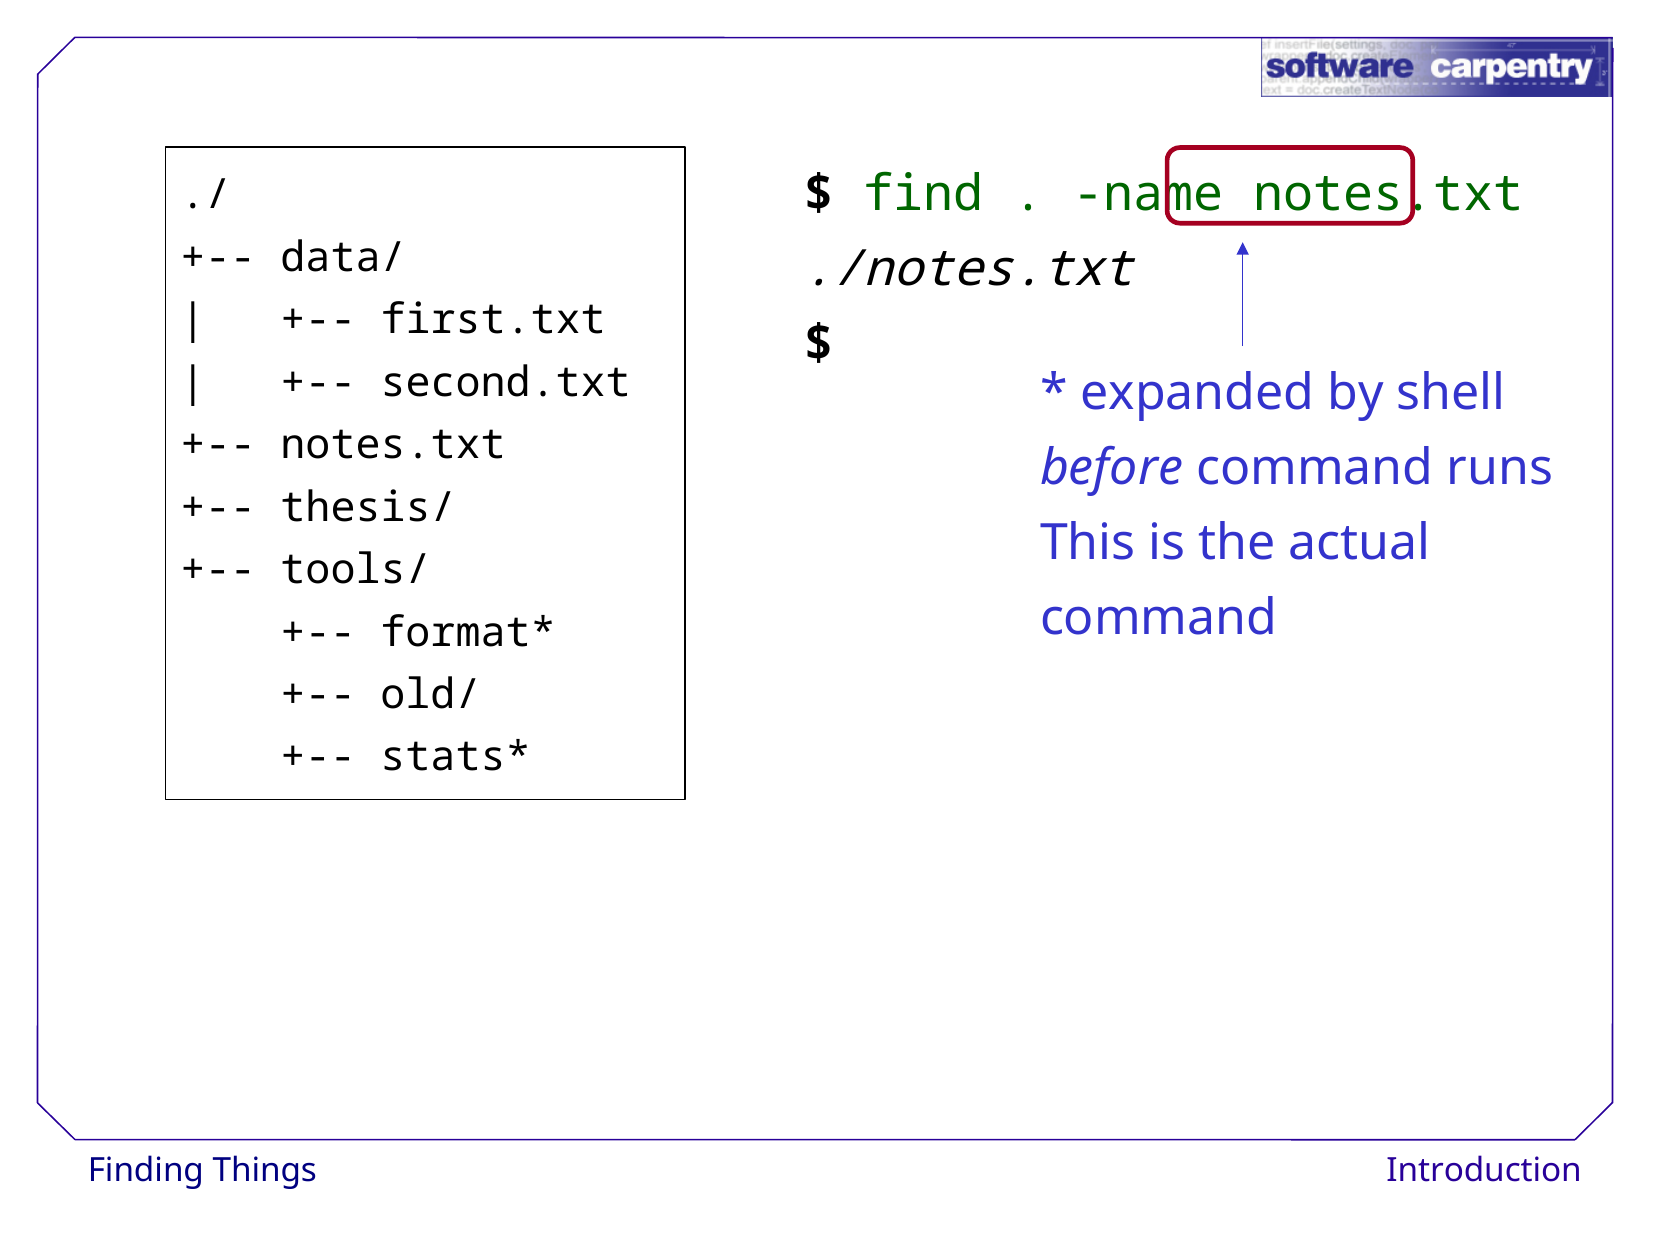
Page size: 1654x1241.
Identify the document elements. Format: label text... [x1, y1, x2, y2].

text_box * expanded by shell before command runs This is the actual command [1025, 336, 1602, 658]
picture [1261, 39, 1613, 97]
text_box $ find . -name notes.txt ./notes.txt $ [788, 138, 1536, 1055]
text_box ./ +-- data/ | +-- first.txt | +-- second.txt +-- notes.txt +-- thesis/ +-- tools/ +-- format* +-- old/ +-- stats* [165, 147, 686, 800]
